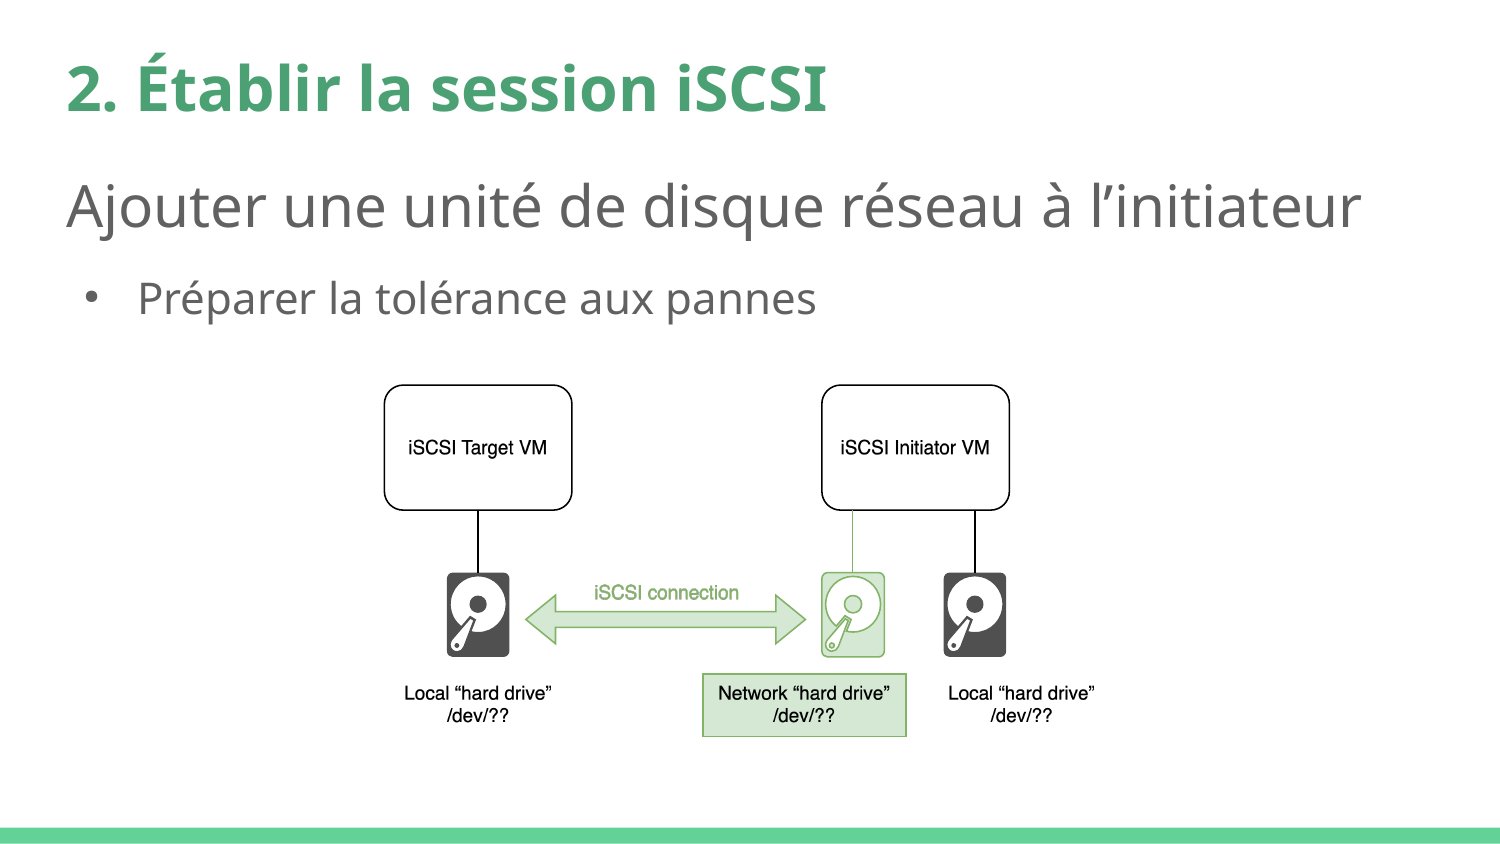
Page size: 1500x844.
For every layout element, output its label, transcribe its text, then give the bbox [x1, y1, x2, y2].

picture [382, 383, 1118, 739]
list Ajouter une unité de disque réseau à l’initiateur Préparer la tolérance aux pannes [51, 144, 1447, 296]
title 2. Établir la session iSCSI [51, 23, 1449, 117]
